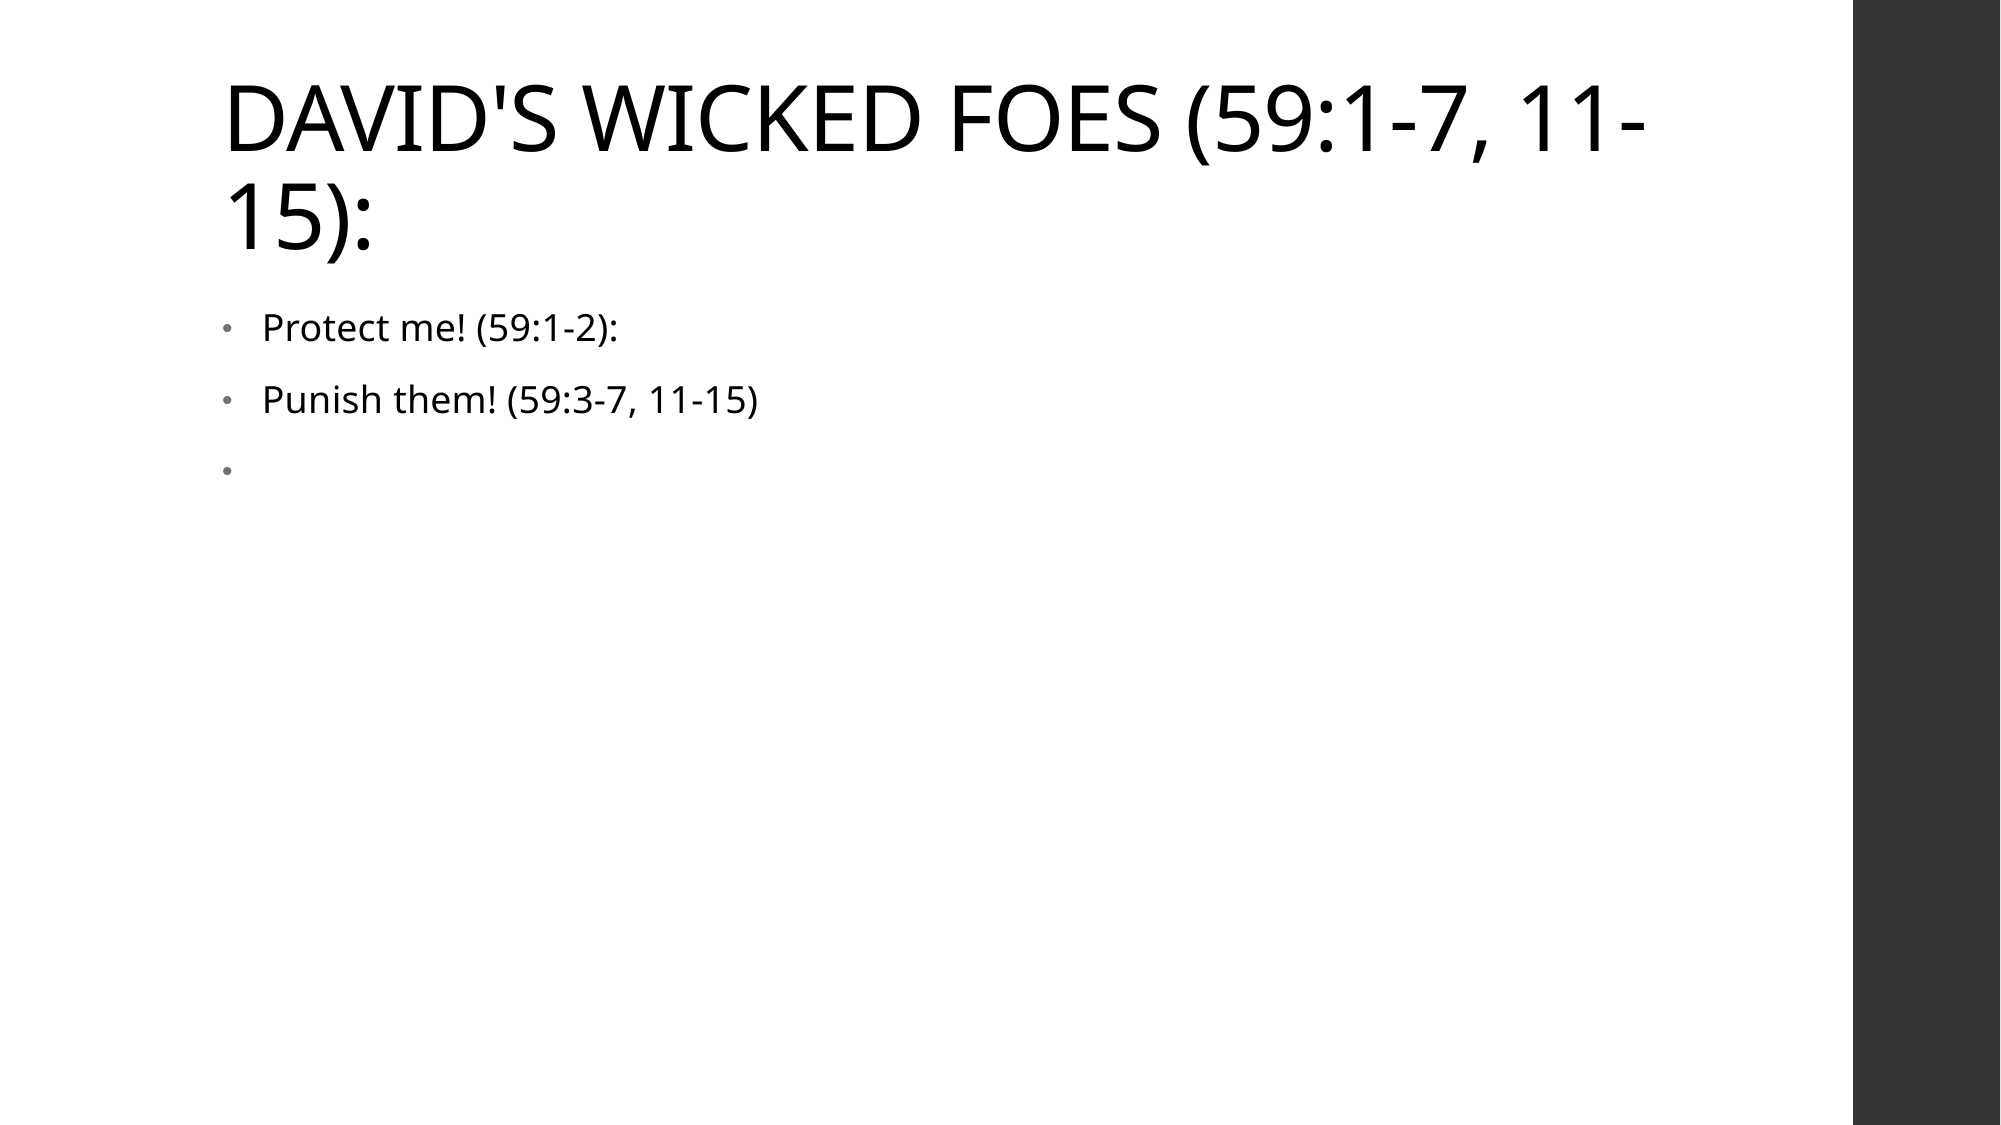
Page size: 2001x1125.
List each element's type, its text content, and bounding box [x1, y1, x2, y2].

title DAVID'S WICKED FOES (59:1-7, 11-15): [206, 60, 1797, 278]
list Protect me! (59:1-2): Punish them! (59:3-7, 11-15) [206, 299, 1617, 1014]
